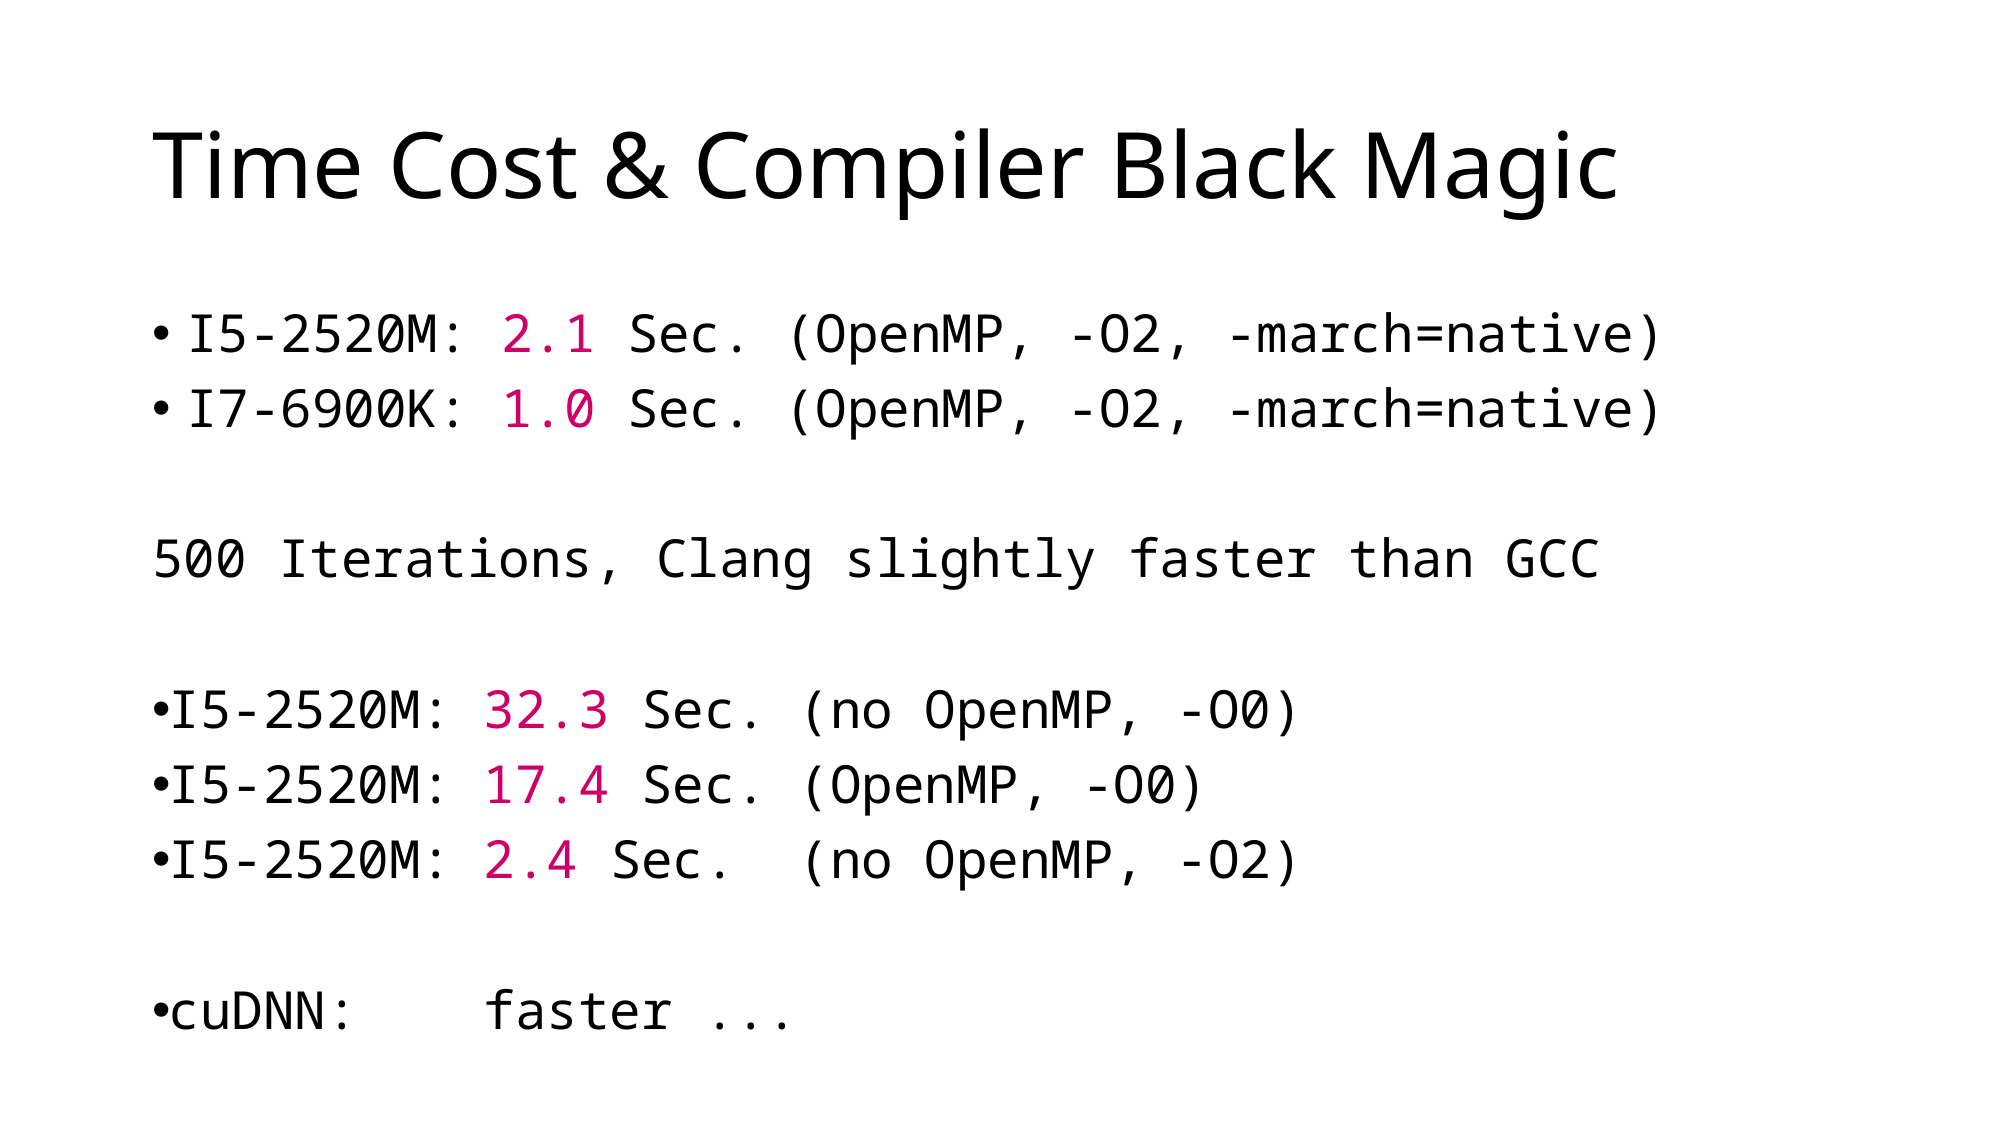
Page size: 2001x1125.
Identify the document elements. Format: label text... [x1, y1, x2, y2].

title Time Cost & Compiler Black Magic [137, 59, 1863, 278]
list I5-2520M: 2.1 Sec. (OpenMP, -O2, -march=native) I7-6900K: 1.0 Sec. (OpenMP, -O2, -march=native) 500 Iterations, Clang slightly faster than GCC I5-2520M: 32.3 Sec. (no OpenMP, -O0) I5-2520M: 17.4 Sec. (OpenMP, -O0) I5-2520M: 2.4 Sec. (no OpenMP, -O2) cuDNN: faster ... [137, 299, 1863, 1054]
